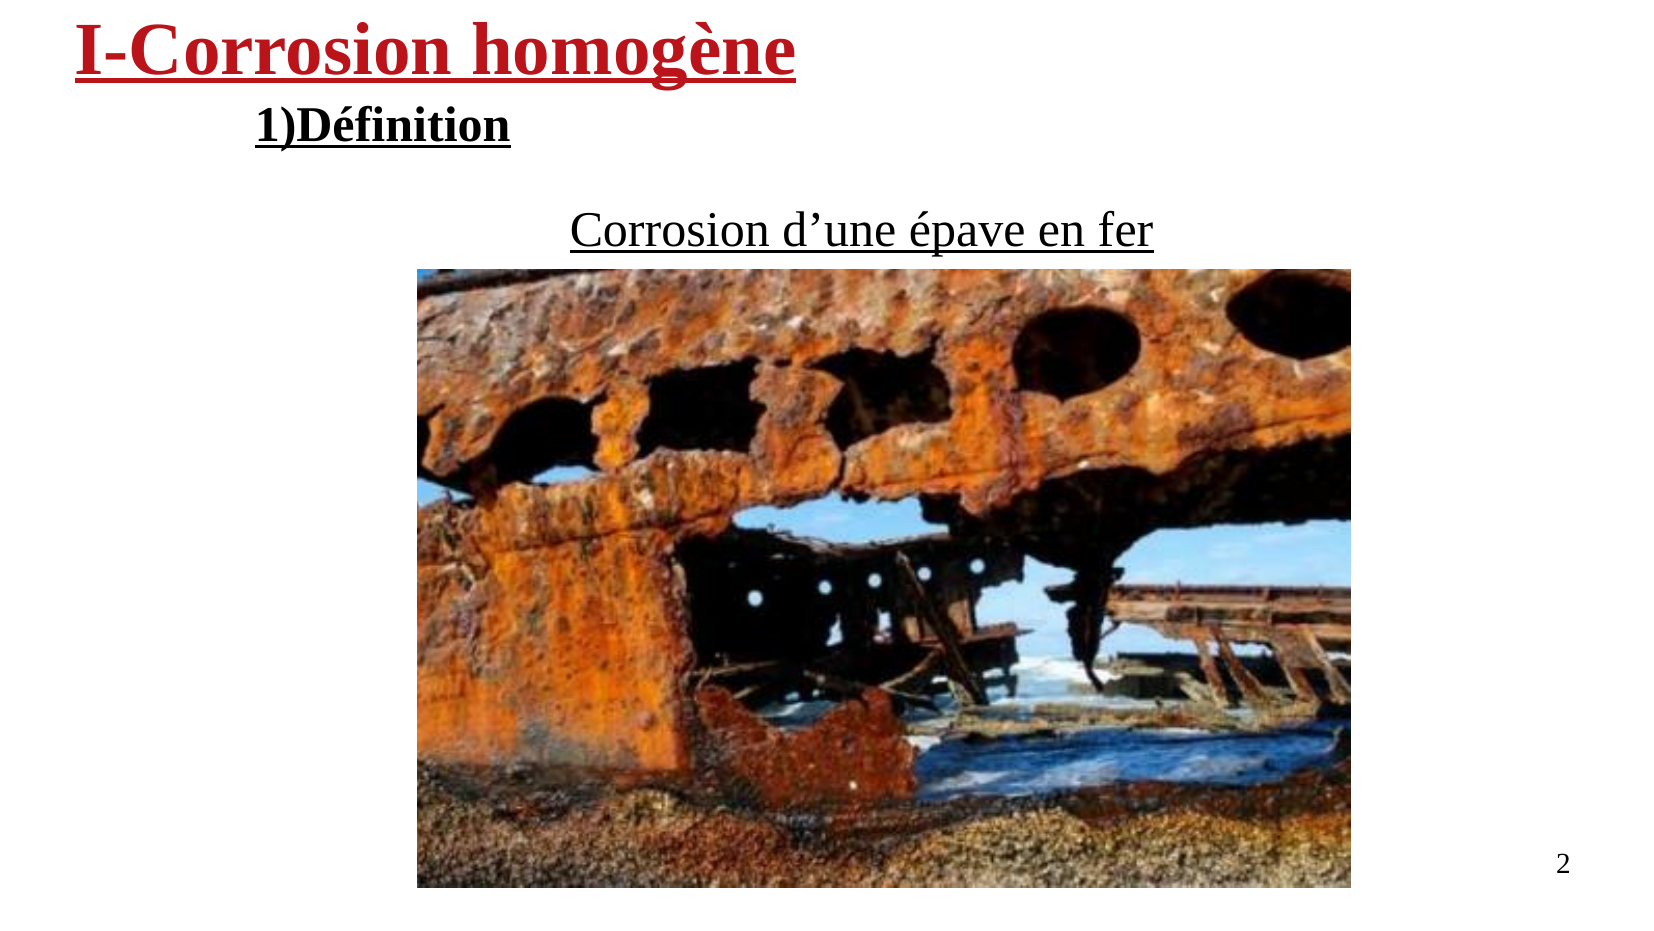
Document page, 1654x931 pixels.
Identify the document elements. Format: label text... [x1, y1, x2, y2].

picture [417, 269, 1351, 888]
text_box I-Corrosion homogène [60, 0, 841, 98]
text_box Corrosion d’une épave en fer [555, 195, 1366, 294]
text_box 1)Définition [240, 90, 1261, 189]
